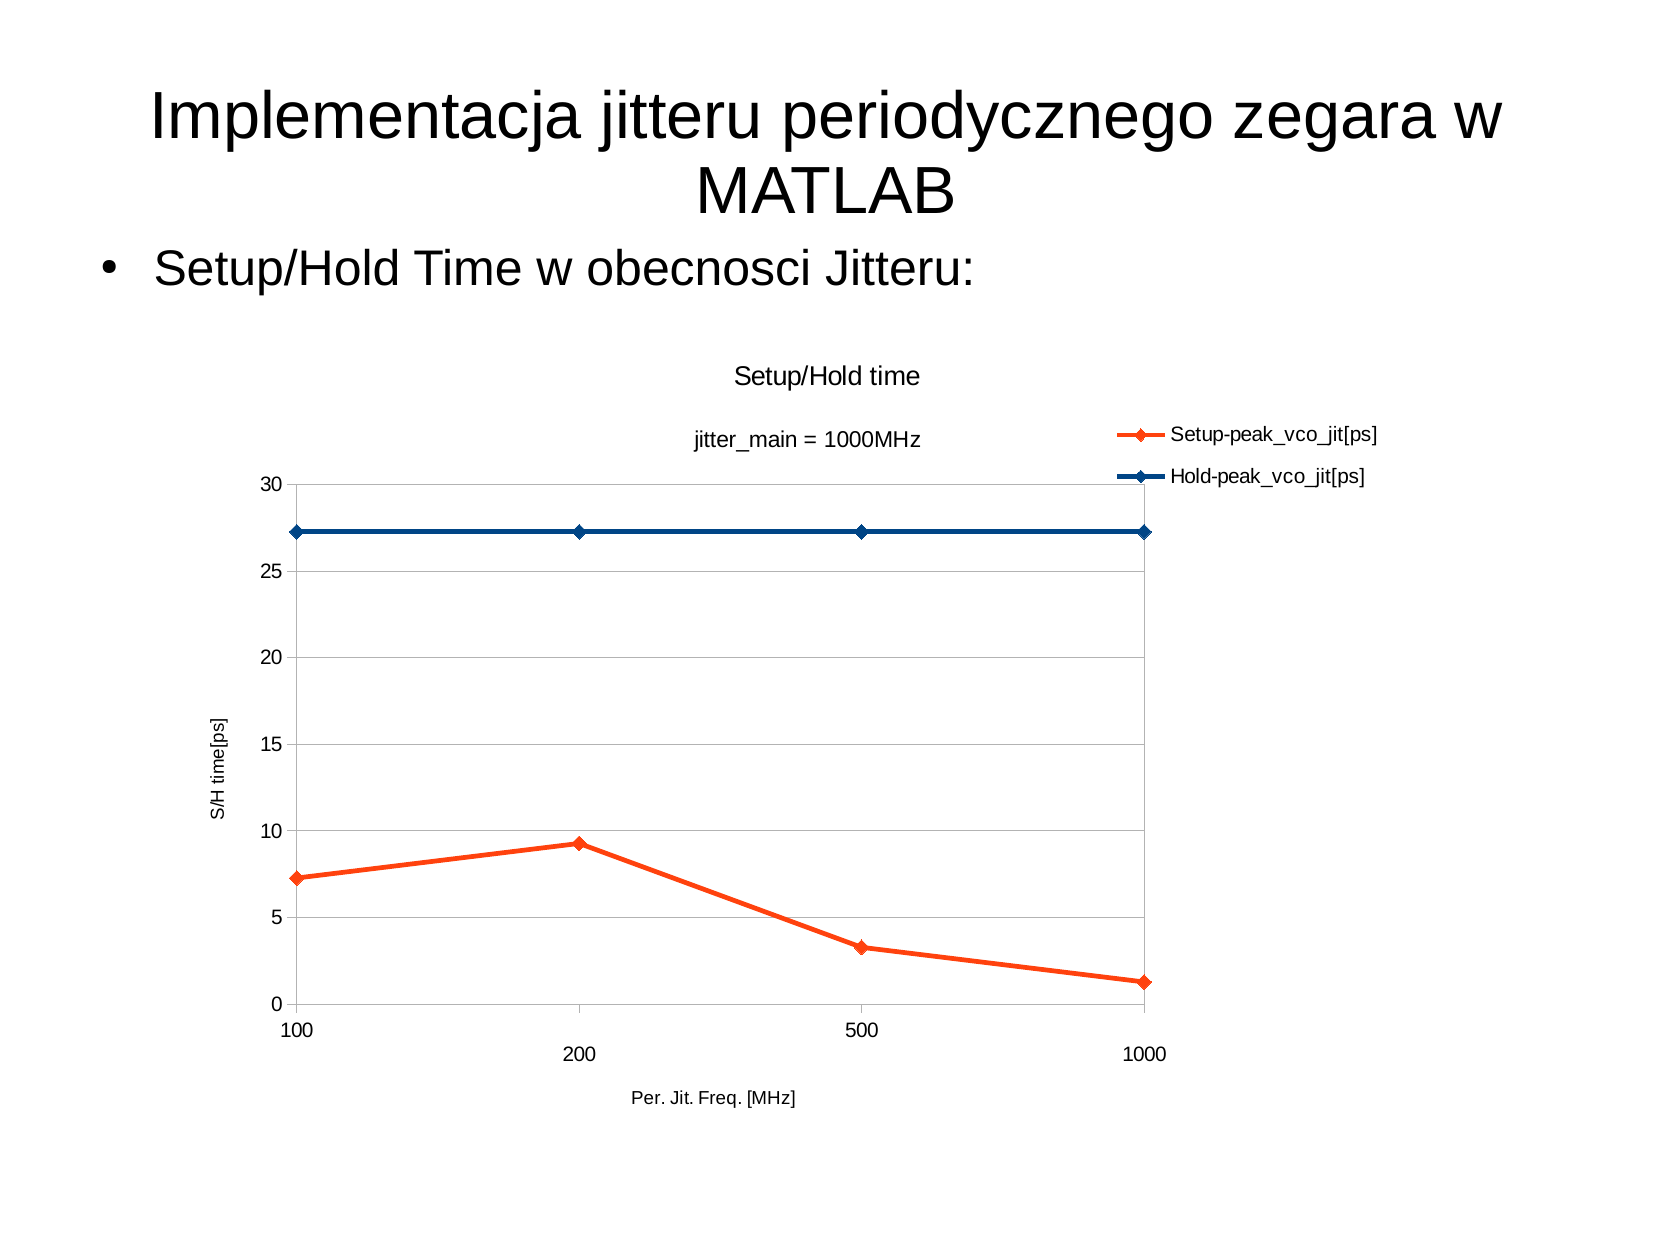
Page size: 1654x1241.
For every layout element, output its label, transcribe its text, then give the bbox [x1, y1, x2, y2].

chart [174, 330, 1480, 1141]
list Setup/Hold Time w obecnosci Jitteru: [82, 240, 1571, 1171]
title Implementacja jitteru periodycznego zegara w MATLAB [82, 49, 1571, 240]
